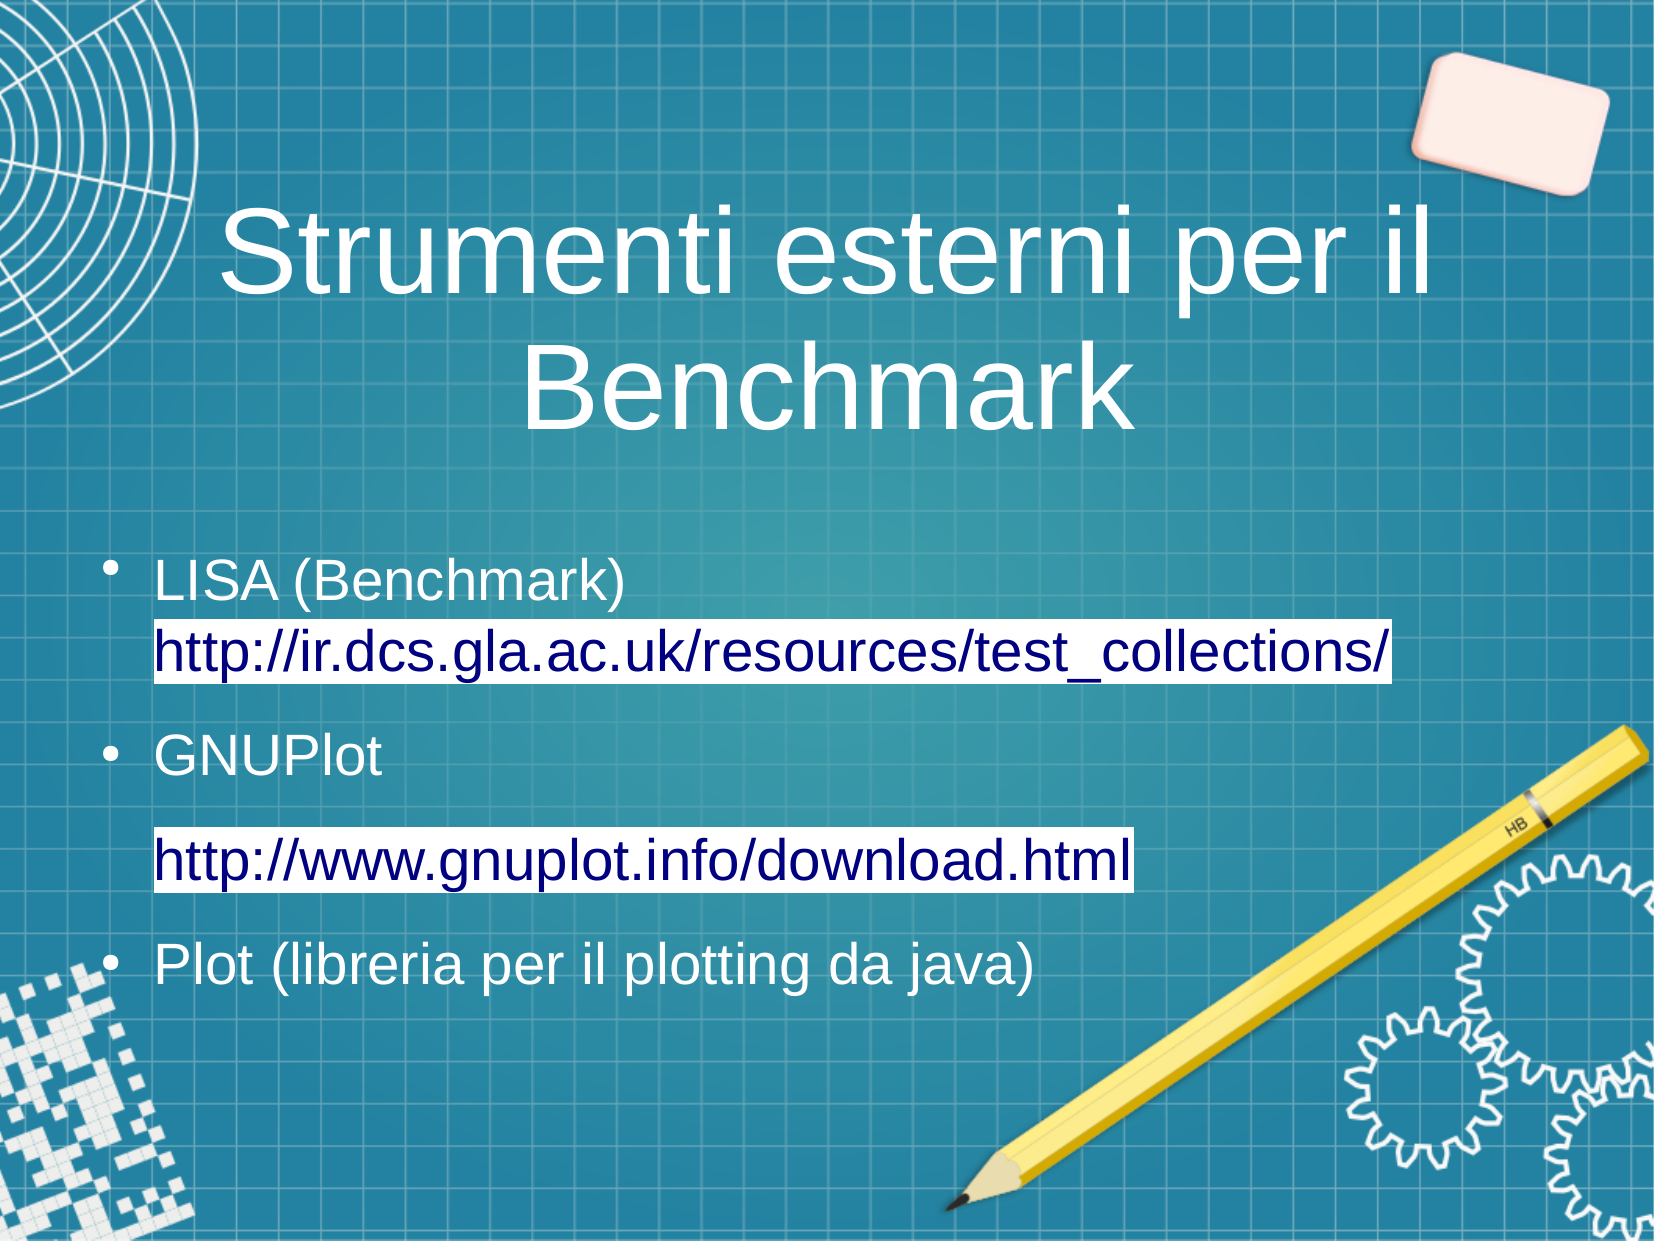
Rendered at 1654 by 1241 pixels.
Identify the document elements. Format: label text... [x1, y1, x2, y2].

list LISA (Benchmark) http://ir.dcs.gla.ac.uk/resources/test_collections/ GNUPlot http://www.gnuplot.info/download.html Plot (libreria per il plotting da java) [82, 519, 1571, 1123]
picture [0, 0, 1654, 1241]
title Strumenti esterni per il Benchmark [82, 177, 1571, 461]
